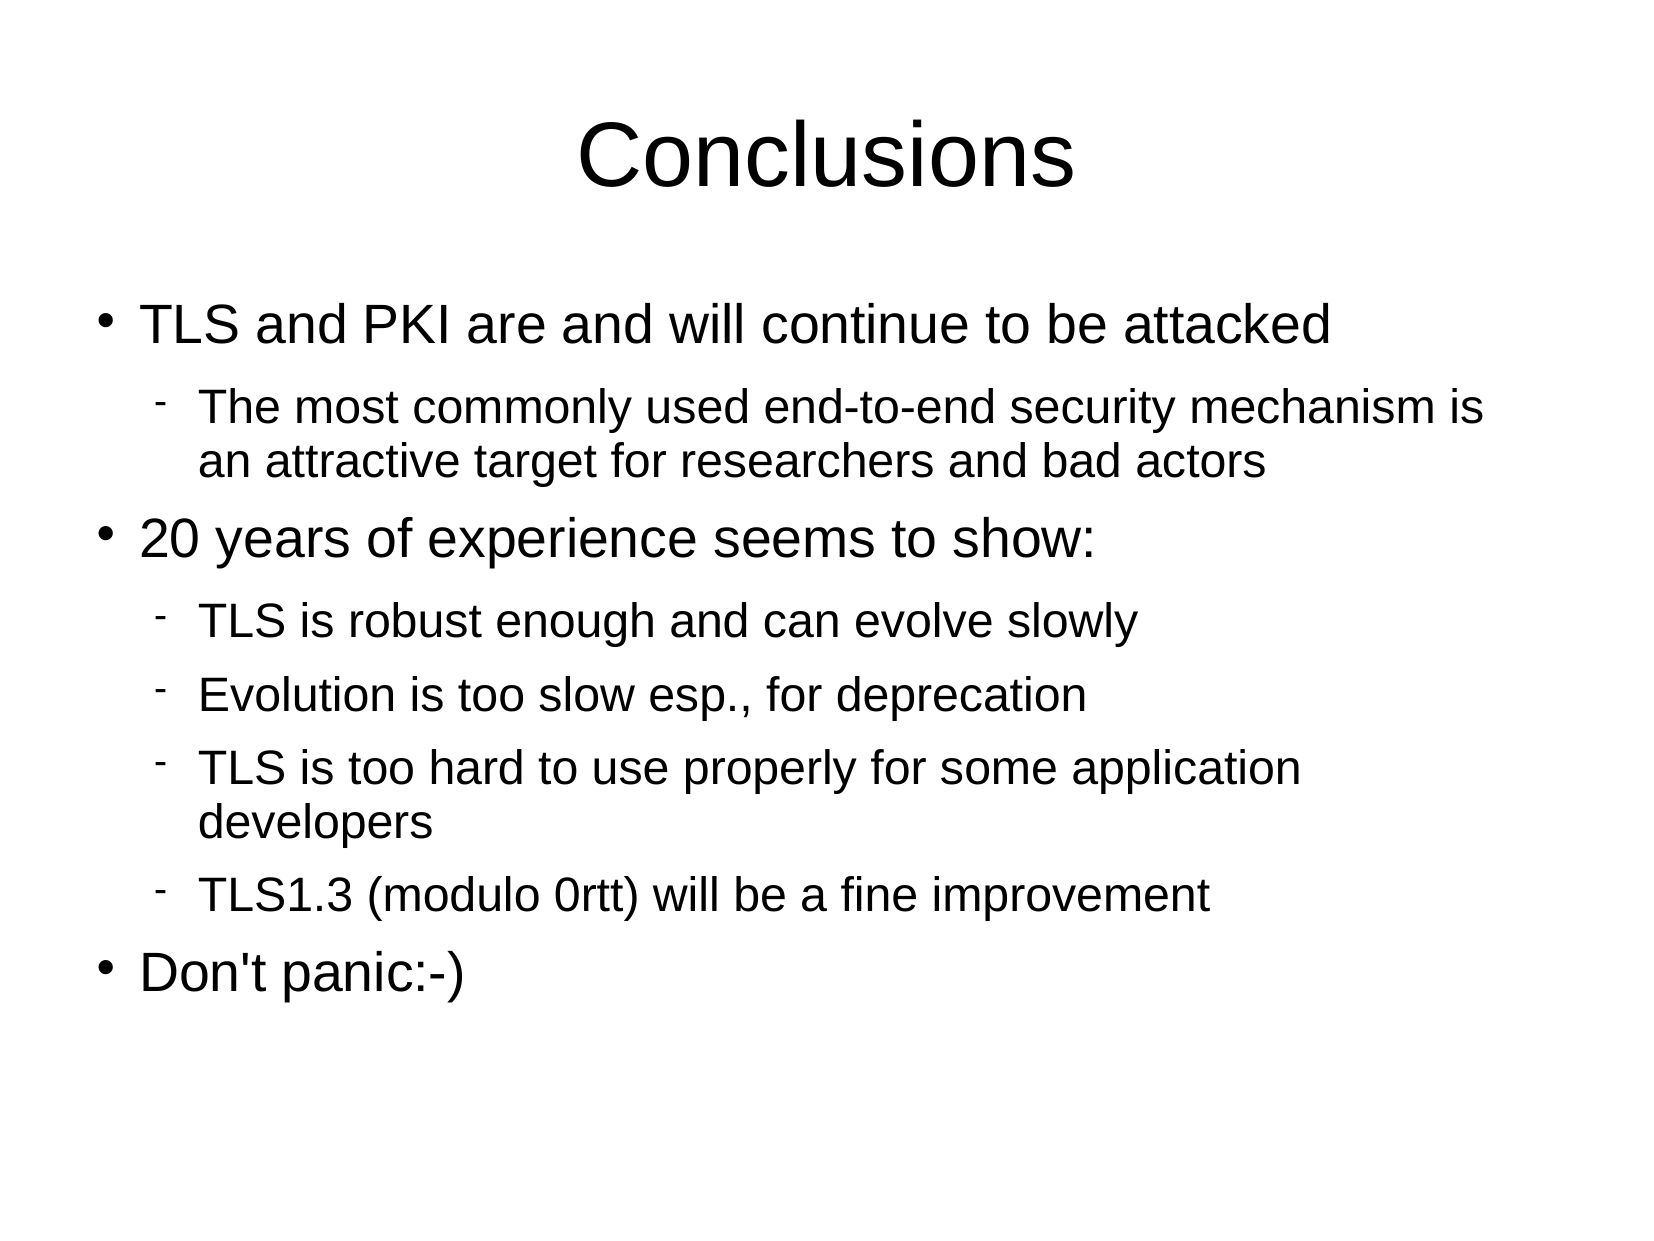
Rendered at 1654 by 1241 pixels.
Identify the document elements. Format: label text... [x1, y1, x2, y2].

list TLS and PKI are and will continue to be attacked The most commonly used end-to-end security mechanism is an attractive target for researchers and bad actors 20 years of experience seems to show: TLS is robust enough and can evolve slowly Evolution is too slow esp., for deprecation TLS is too hard to use properly for some application developers TLS1.3 (modulo 0rtt) will be a fine improvement Don't panic:-) [82, 290, 1538, 1010]
title Conclusions [82, 49, 1571, 257]
